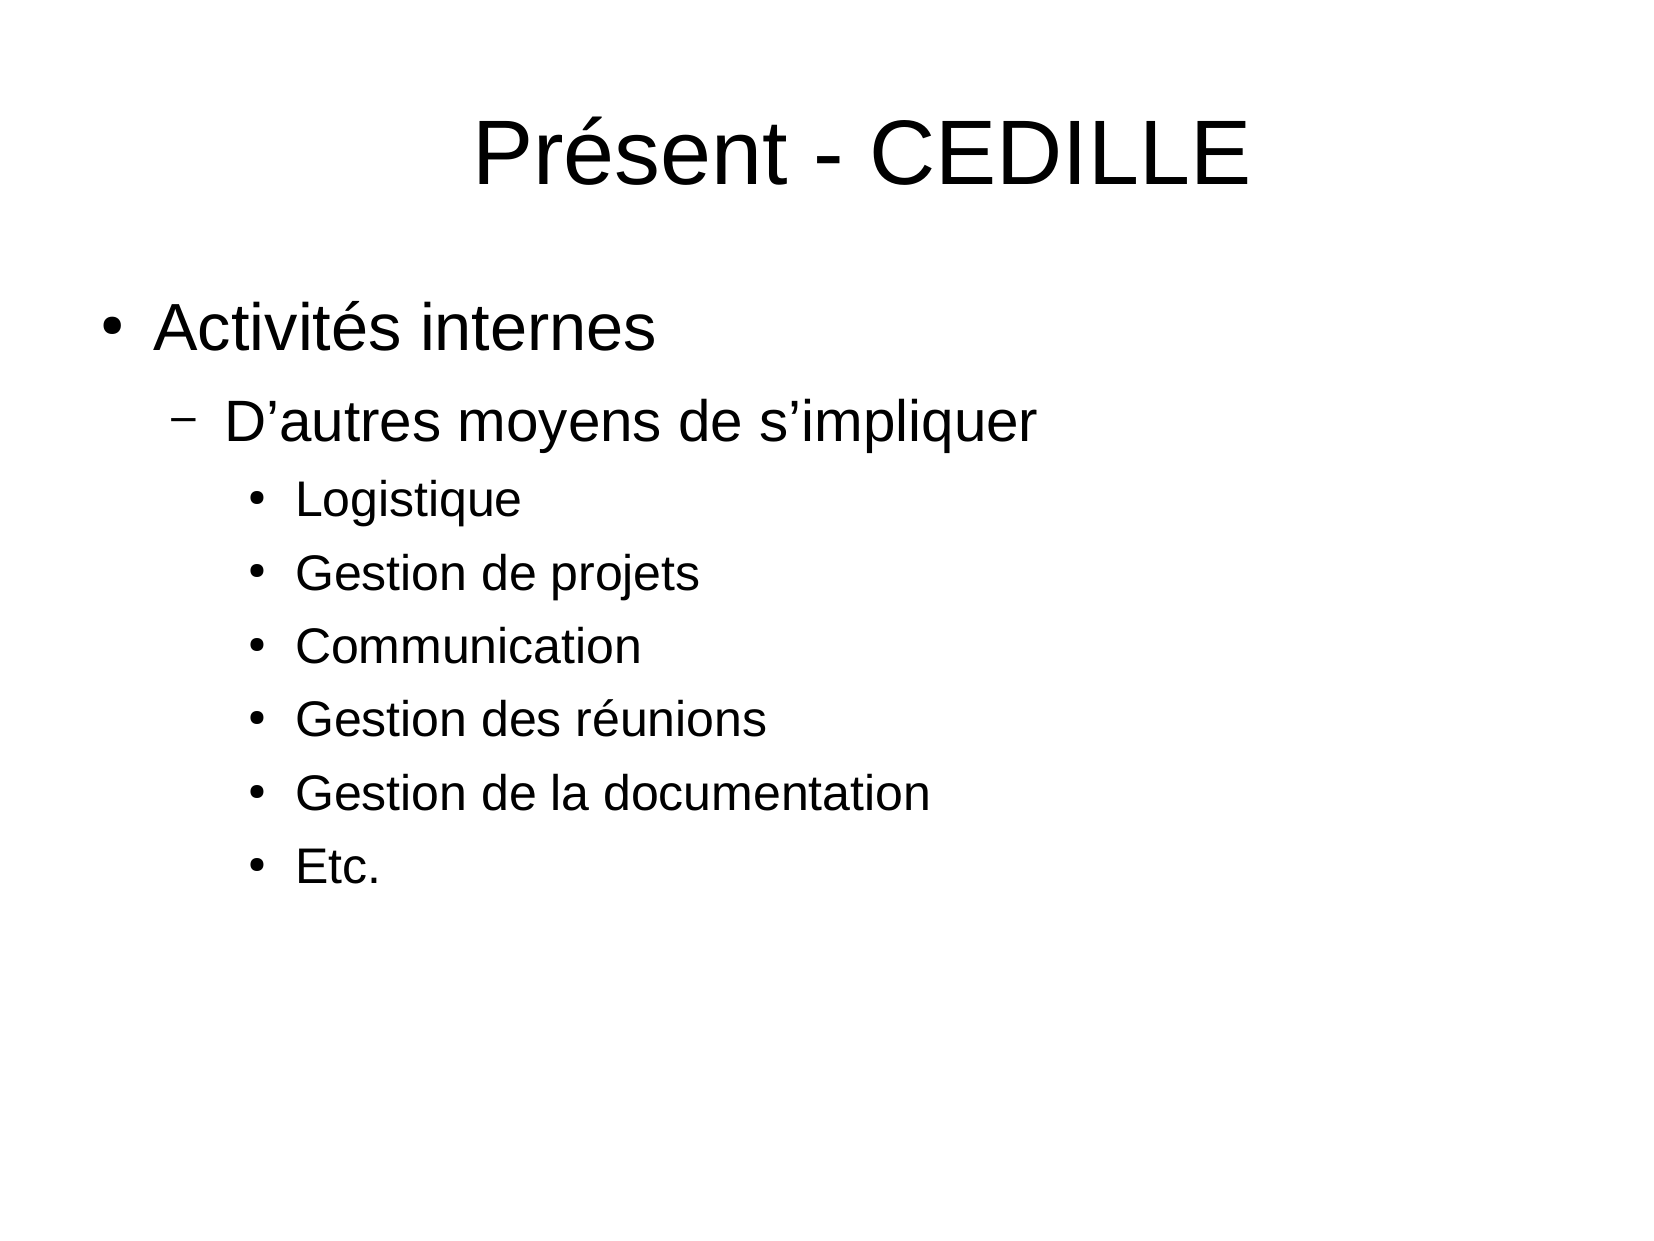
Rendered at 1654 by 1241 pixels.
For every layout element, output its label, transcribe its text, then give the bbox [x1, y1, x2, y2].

list Activités internes D’autres moyens de s’impliquer Logistique Gestion de projets Communication Gestion des réunions Gestion de la documentation Etc. [82, 290, 1571, 1010]
title Présent - CEDILLE [82, 49, 1571, 257]
